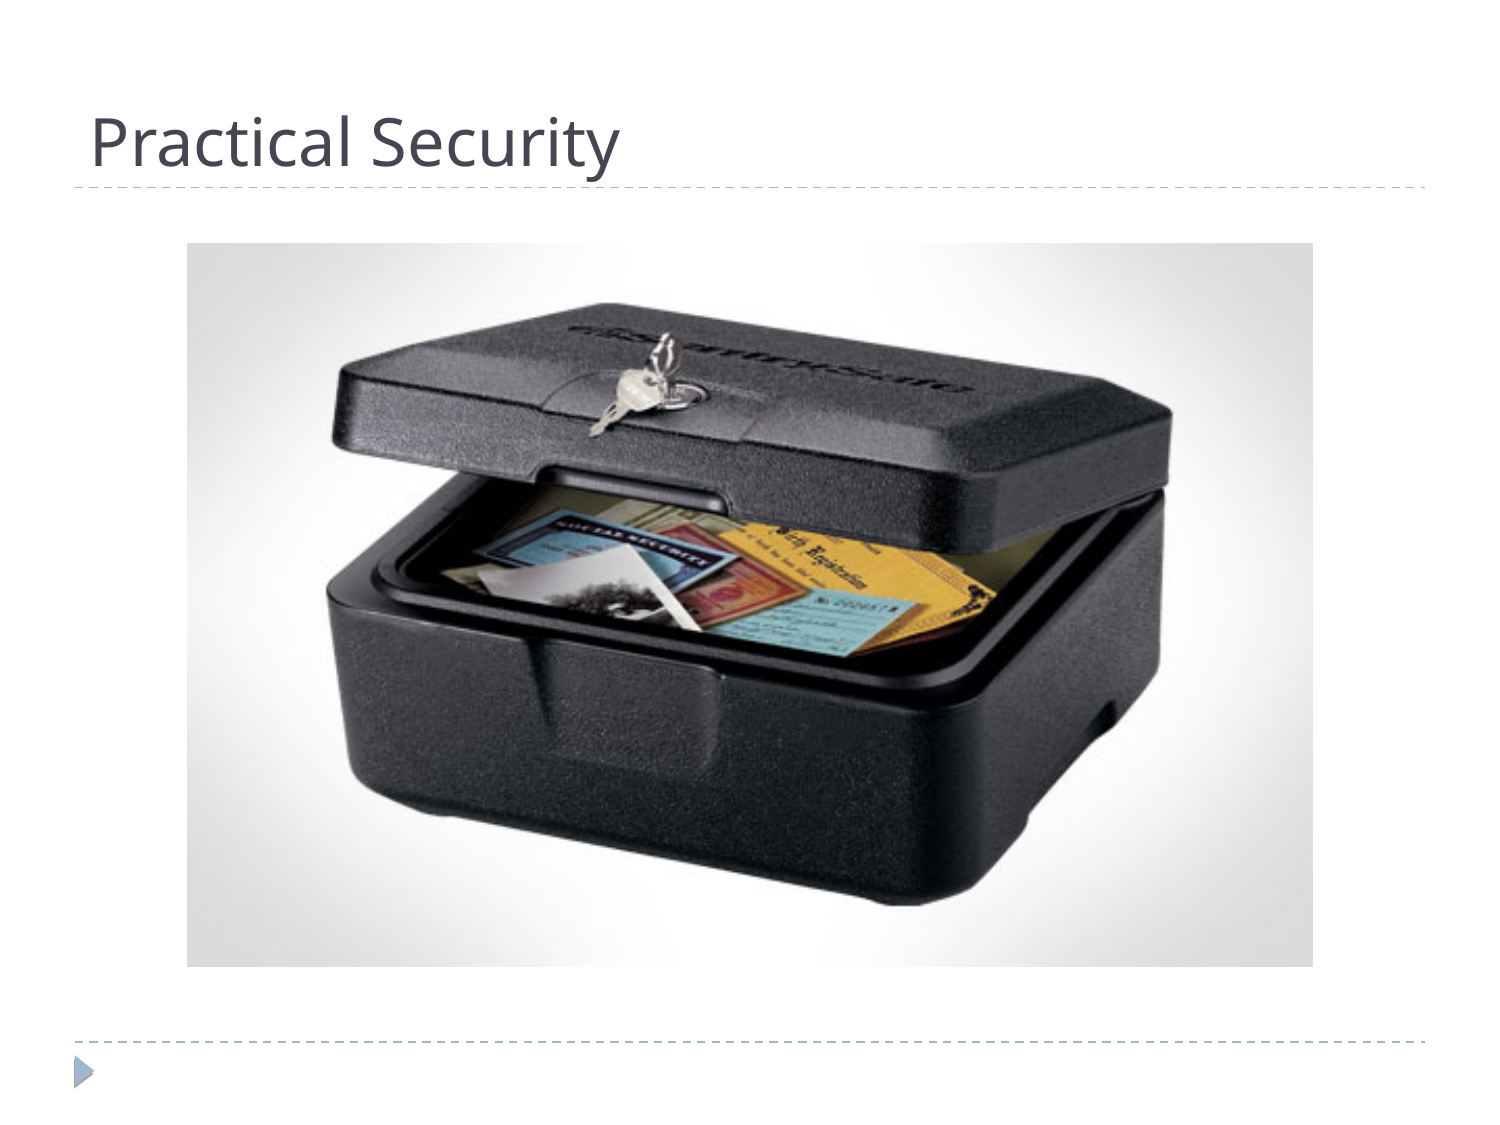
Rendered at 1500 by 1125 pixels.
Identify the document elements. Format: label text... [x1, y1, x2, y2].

title Practical Security [75, 24, 1425, 188]
picture [187, 243, 1313, 967]
